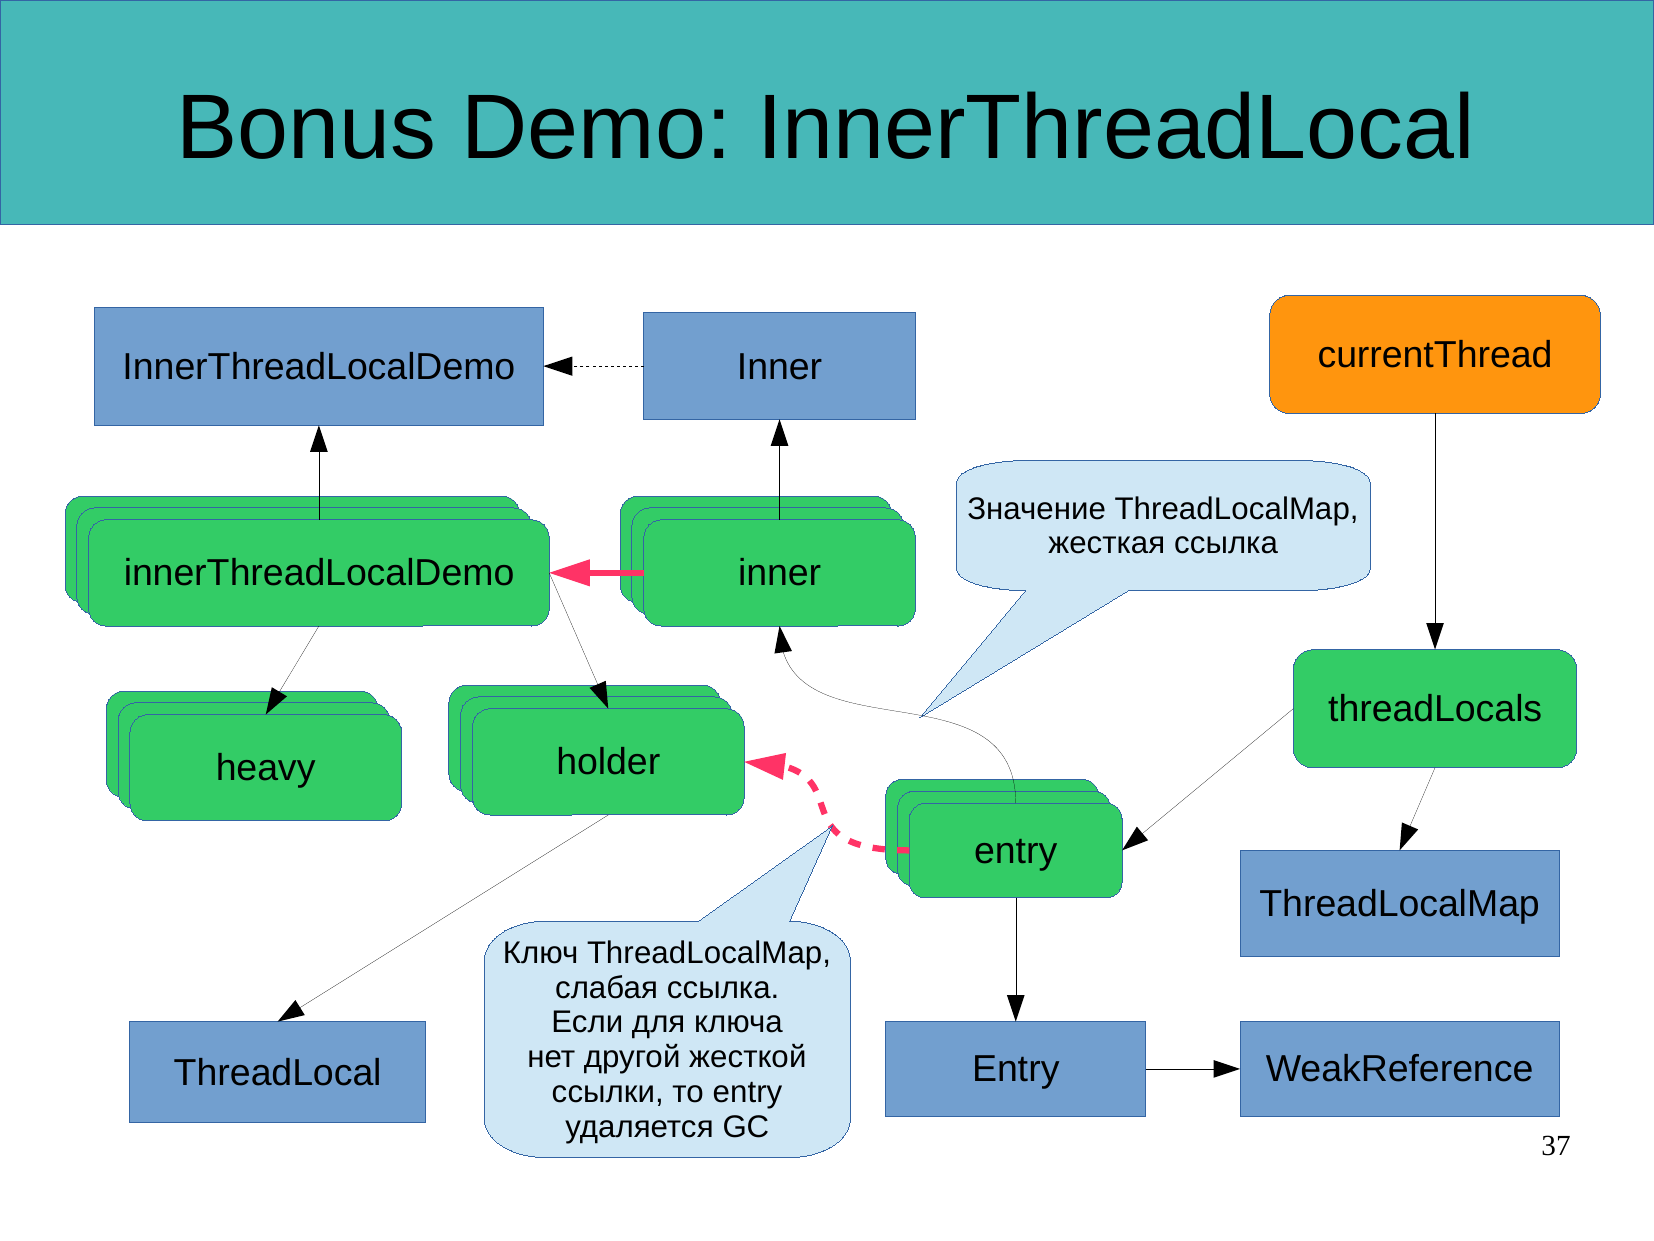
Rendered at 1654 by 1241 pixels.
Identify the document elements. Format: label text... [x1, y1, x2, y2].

text_box ThreadLocalMap [1240, 850, 1560, 957]
text_box [448, 685, 606, 803]
text_box Ключ ThreadLocalMap, слабая ссылка. Если для ключа нет другой жесткой ссылки, то entry удаляется GC [484, 825, 851, 1158]
text_box innerThreadLocalDemo [88, 519, 550, 627]
text_box threadLocals [1293, 649, 1577, 768]
text_box [268, 691, 389, 715]
text_box holder [472, 708, 745, 816]
text_box [65, 496, 319, 614]
text_box [620, 496, 779, 570]
text_box entry [909, 803, 1123, 898]
text_box [620, 576, 644, 614]
text_box Entry [885, 1021, 1146, 1117]
text_box WeakReference [1240, 1021, 1560, 1117]
text_box Inner [643, 312, 916, 420]
title Bonus Demo: InnerThreadLocal [82, 23, 1571, 231]
text_box [780, 496, 903, 520]
text_box [885, 779, 1015, 886]
text_box [106, 691, 270, 808]
text_box InnerThreadLocalDemo [94, 307, 544, 426]
text_box [607, 685, 732, 709]
text_box [1014, 779, 1110, 803]
text_box inner [643, 519, 916, 627]
text_box [320, 496, 531, 519]
text_box Значение ThreadLocalMap, жесткая ссылка [922, 460, 1371, 715]
text_box currentThread [1269, 295, 1601, 414]
text_box ThreadLocal [129, 1021, 426, 1123]
text_box heavy [129, 714, 402, 821]
